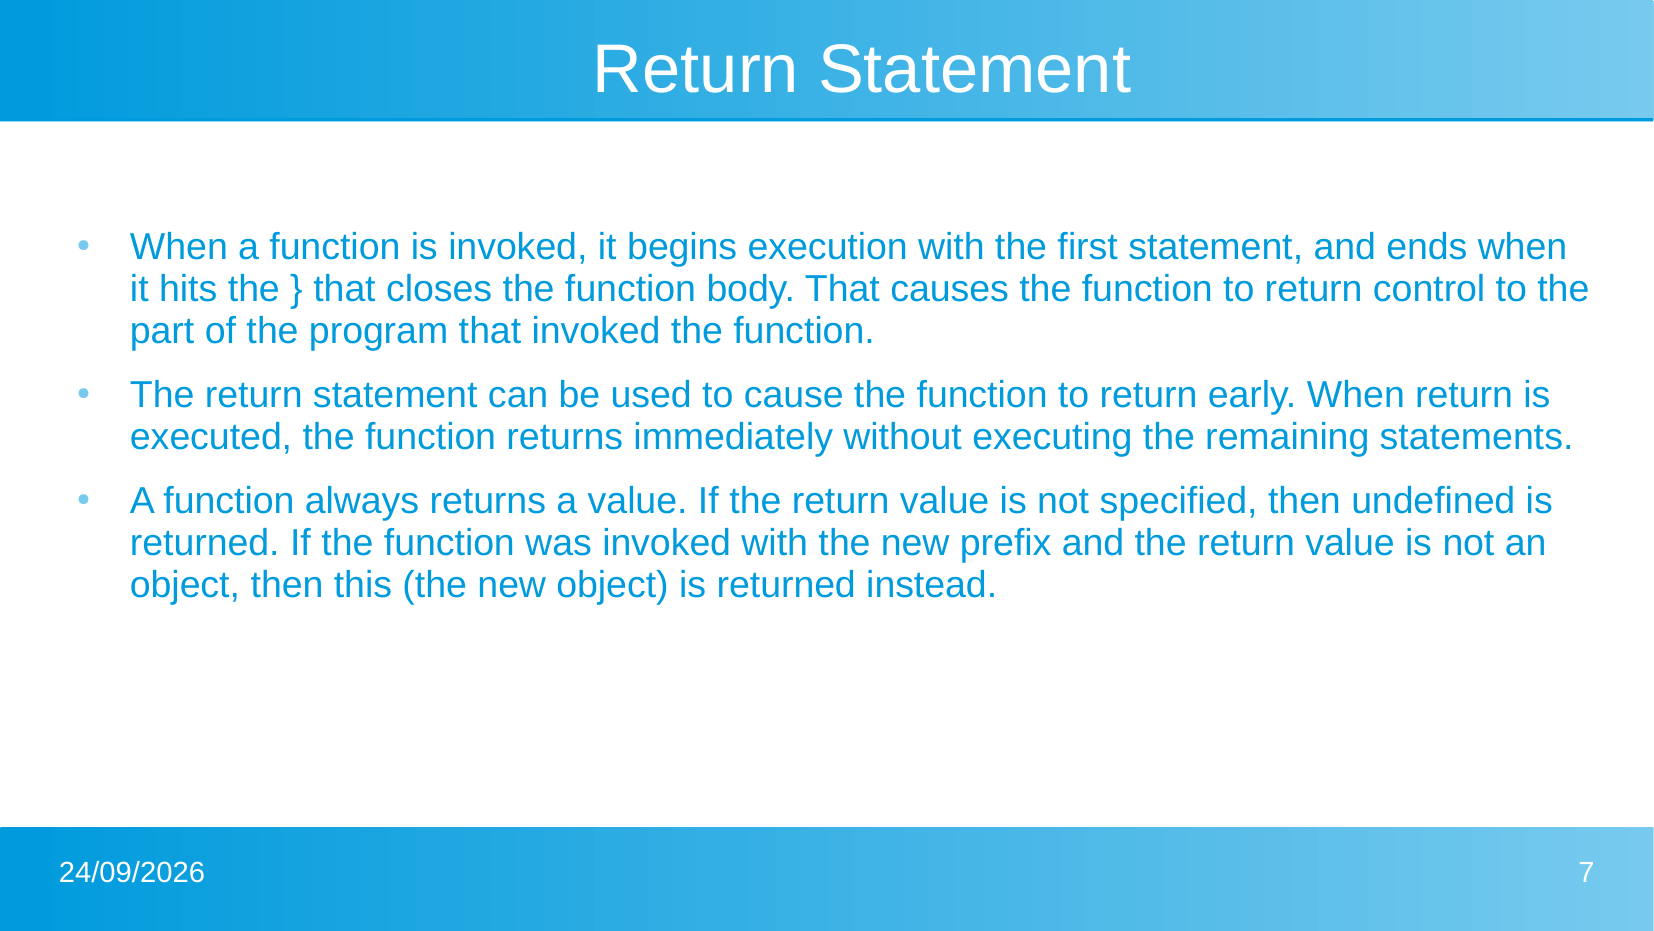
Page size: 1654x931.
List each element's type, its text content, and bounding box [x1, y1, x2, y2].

list When a function is invoked, it begins execution with the first statement, and ends when it hits the } that closes the function body. That causes the function to return control to the part of the program that invoked the function. The return statement can be used to cause the function to return early. When return is executed, the function returns immediately without executing the remaining statements. A function always returns a value. If the return value is not specified, then undefined is returned. If the function was invoked with the new prefix and the return value is not an object, then this (the new object) is returned instead. [59, 147, 1595, 739]
title Return Statement [59, 29, 1595, 108]
